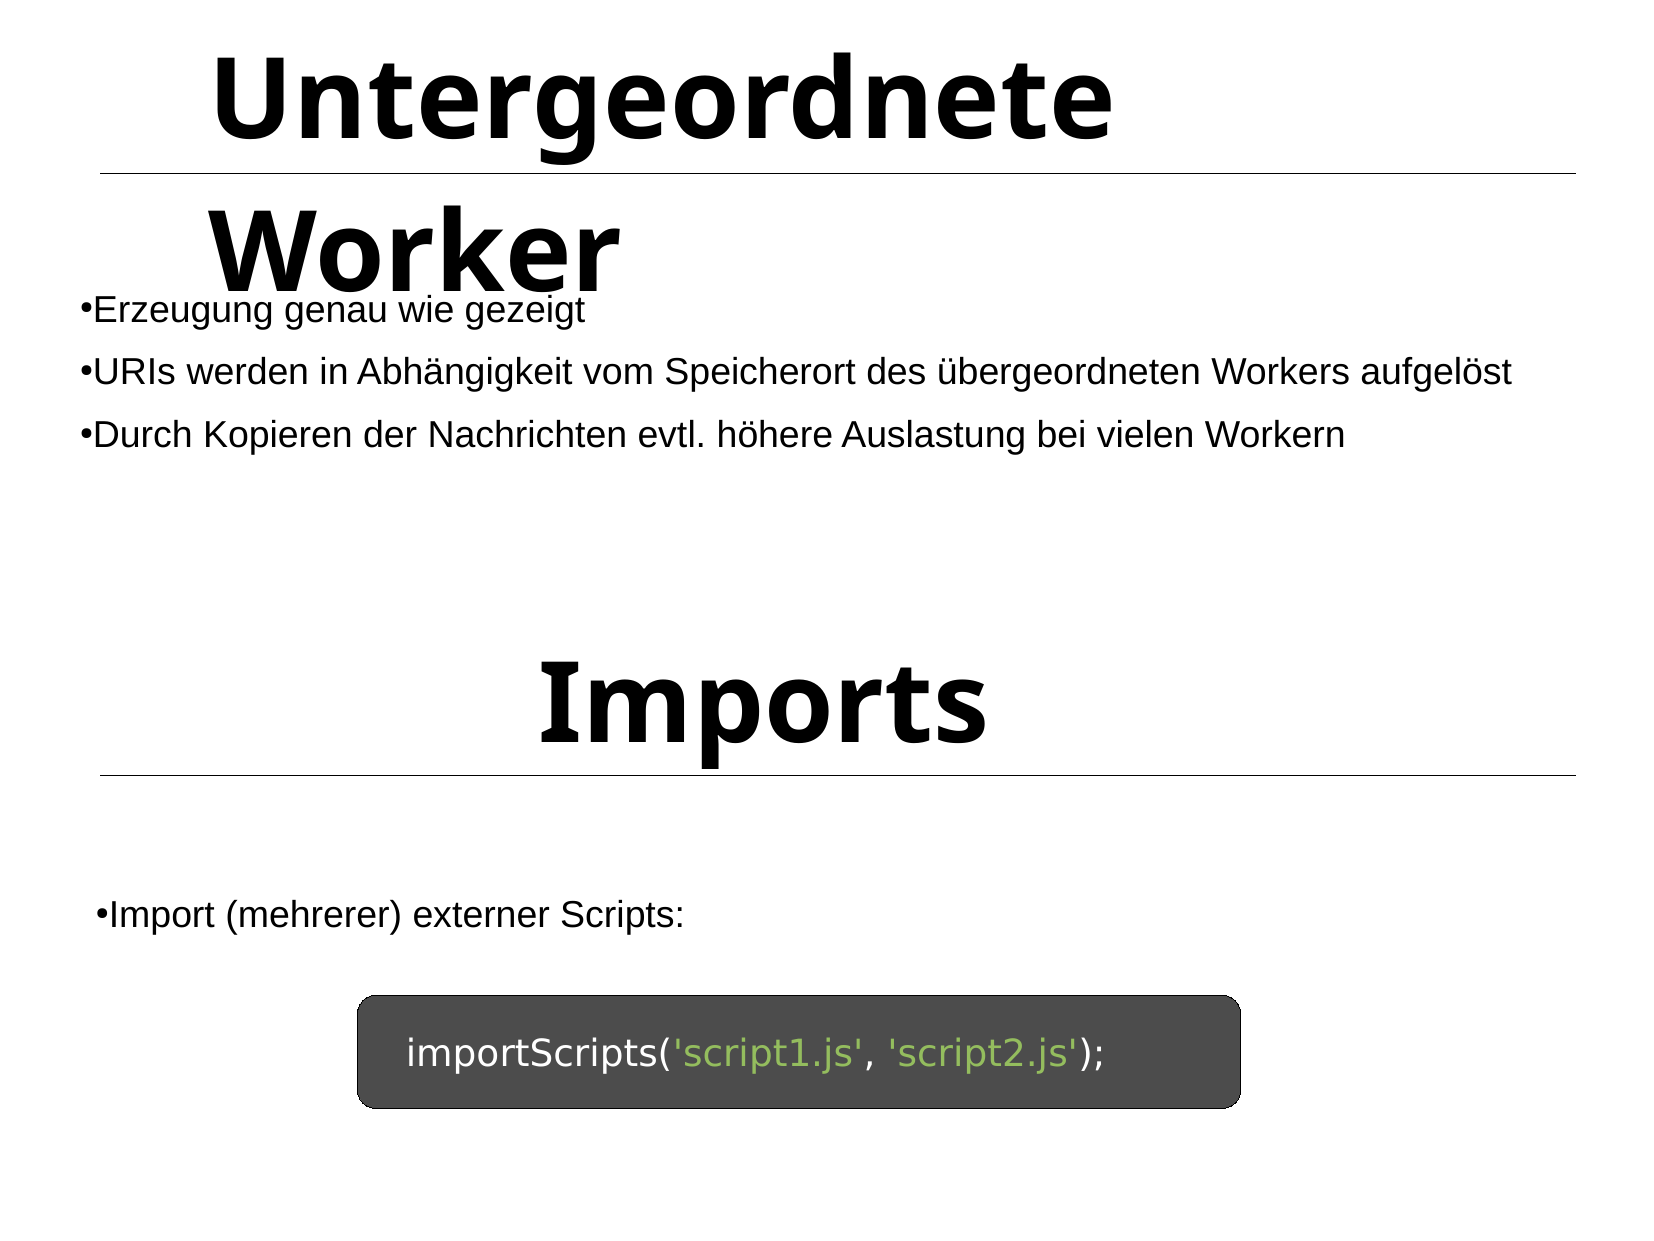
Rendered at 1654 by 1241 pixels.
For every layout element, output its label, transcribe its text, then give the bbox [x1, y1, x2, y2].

text_box Imports [110, 614, 1419, 764]
text_box Untergeordnete Worker [194, 11, 1502, 160]
text_box Import (mehrerer) externer Scripts: [80, 886, 1654, 944]
text_box Erzeugung genau wie gezeigt URIs werden in Abhängigkeit vom Speicherort des übergeordneten Workers aufgelöst Durch Kopieren der Nachrichten evtl. höhere Auslastung bei vielen Workern [65, 259, 1638, 506]
text_box [357, 995, 1241, 1109]
text_box importScripts('script1.js', 'script2.js'); [391, 1024, 1213, 1083]
